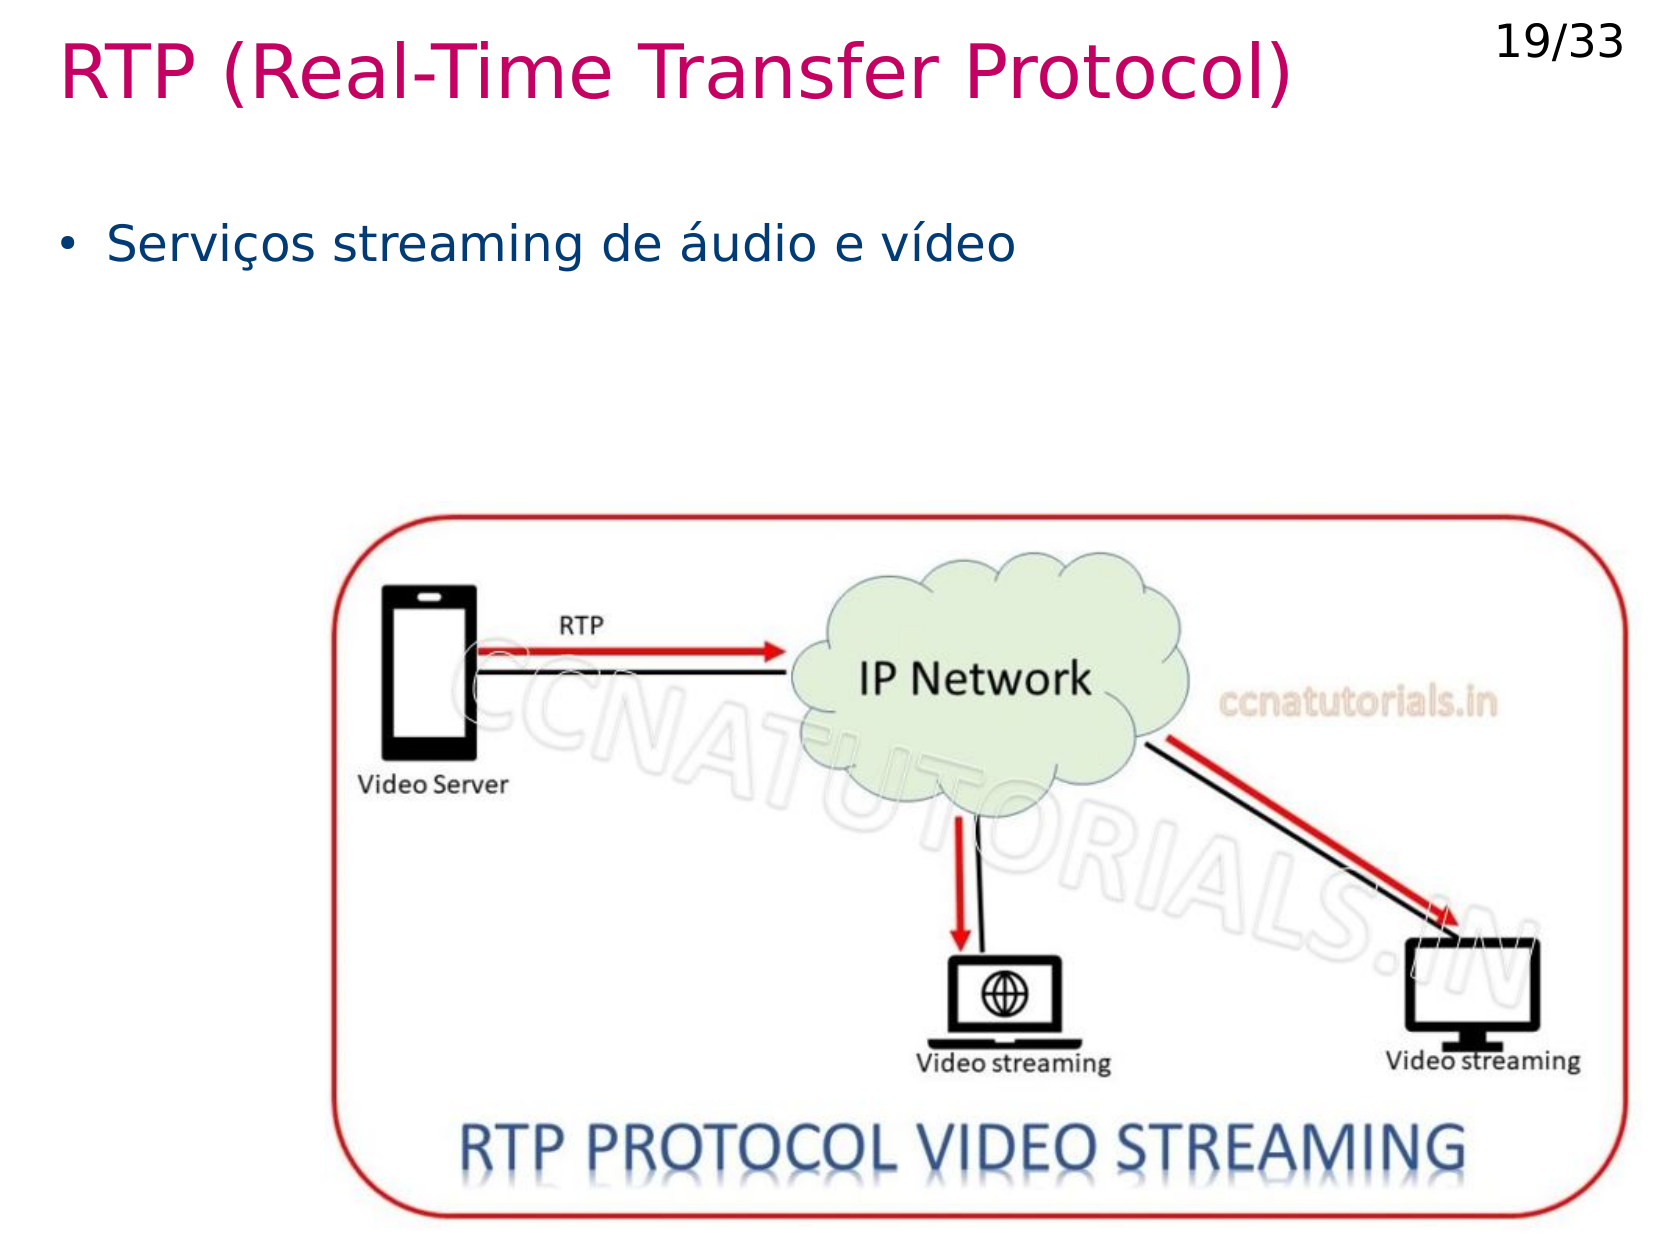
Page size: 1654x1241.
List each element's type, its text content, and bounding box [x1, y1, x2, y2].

list Serviços streaming de áudio e vídeo [59, 206, 1625, 1211]
picture [324, 501, 1642, 1231]
title RTP (Real-Time Transfer Protocol) [59, 29, 1625, 148]
